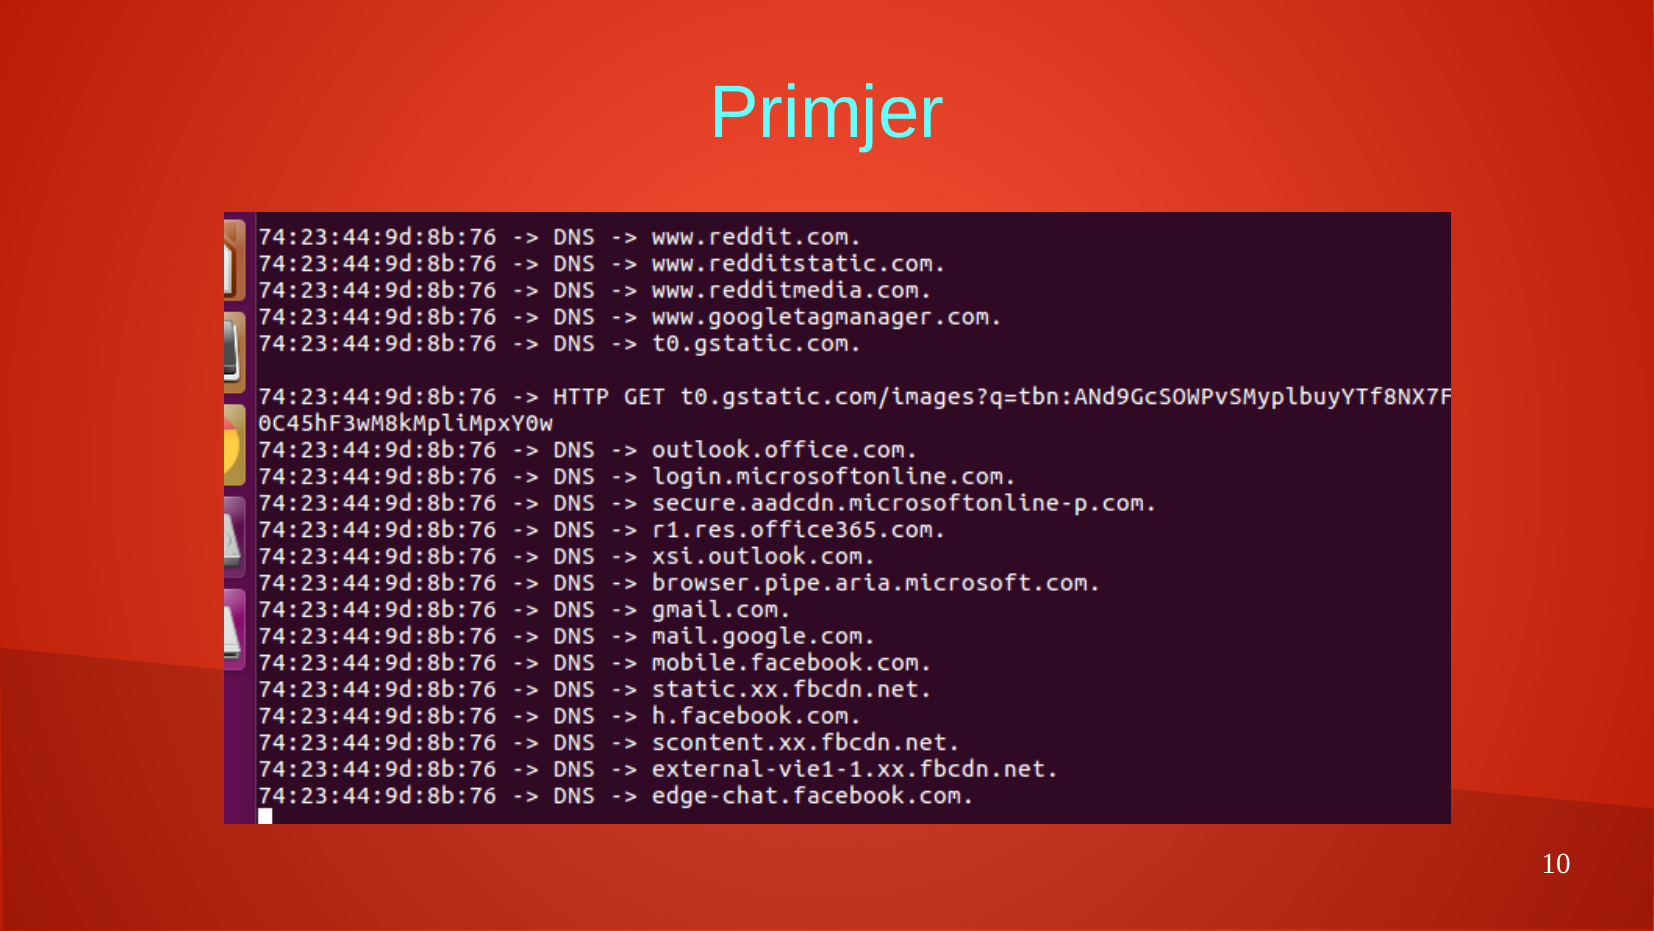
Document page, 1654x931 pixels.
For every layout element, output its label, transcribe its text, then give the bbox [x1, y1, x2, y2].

title Primjer [82, 35, 1571, 189]
picture [224, 212, 1451, 824]
